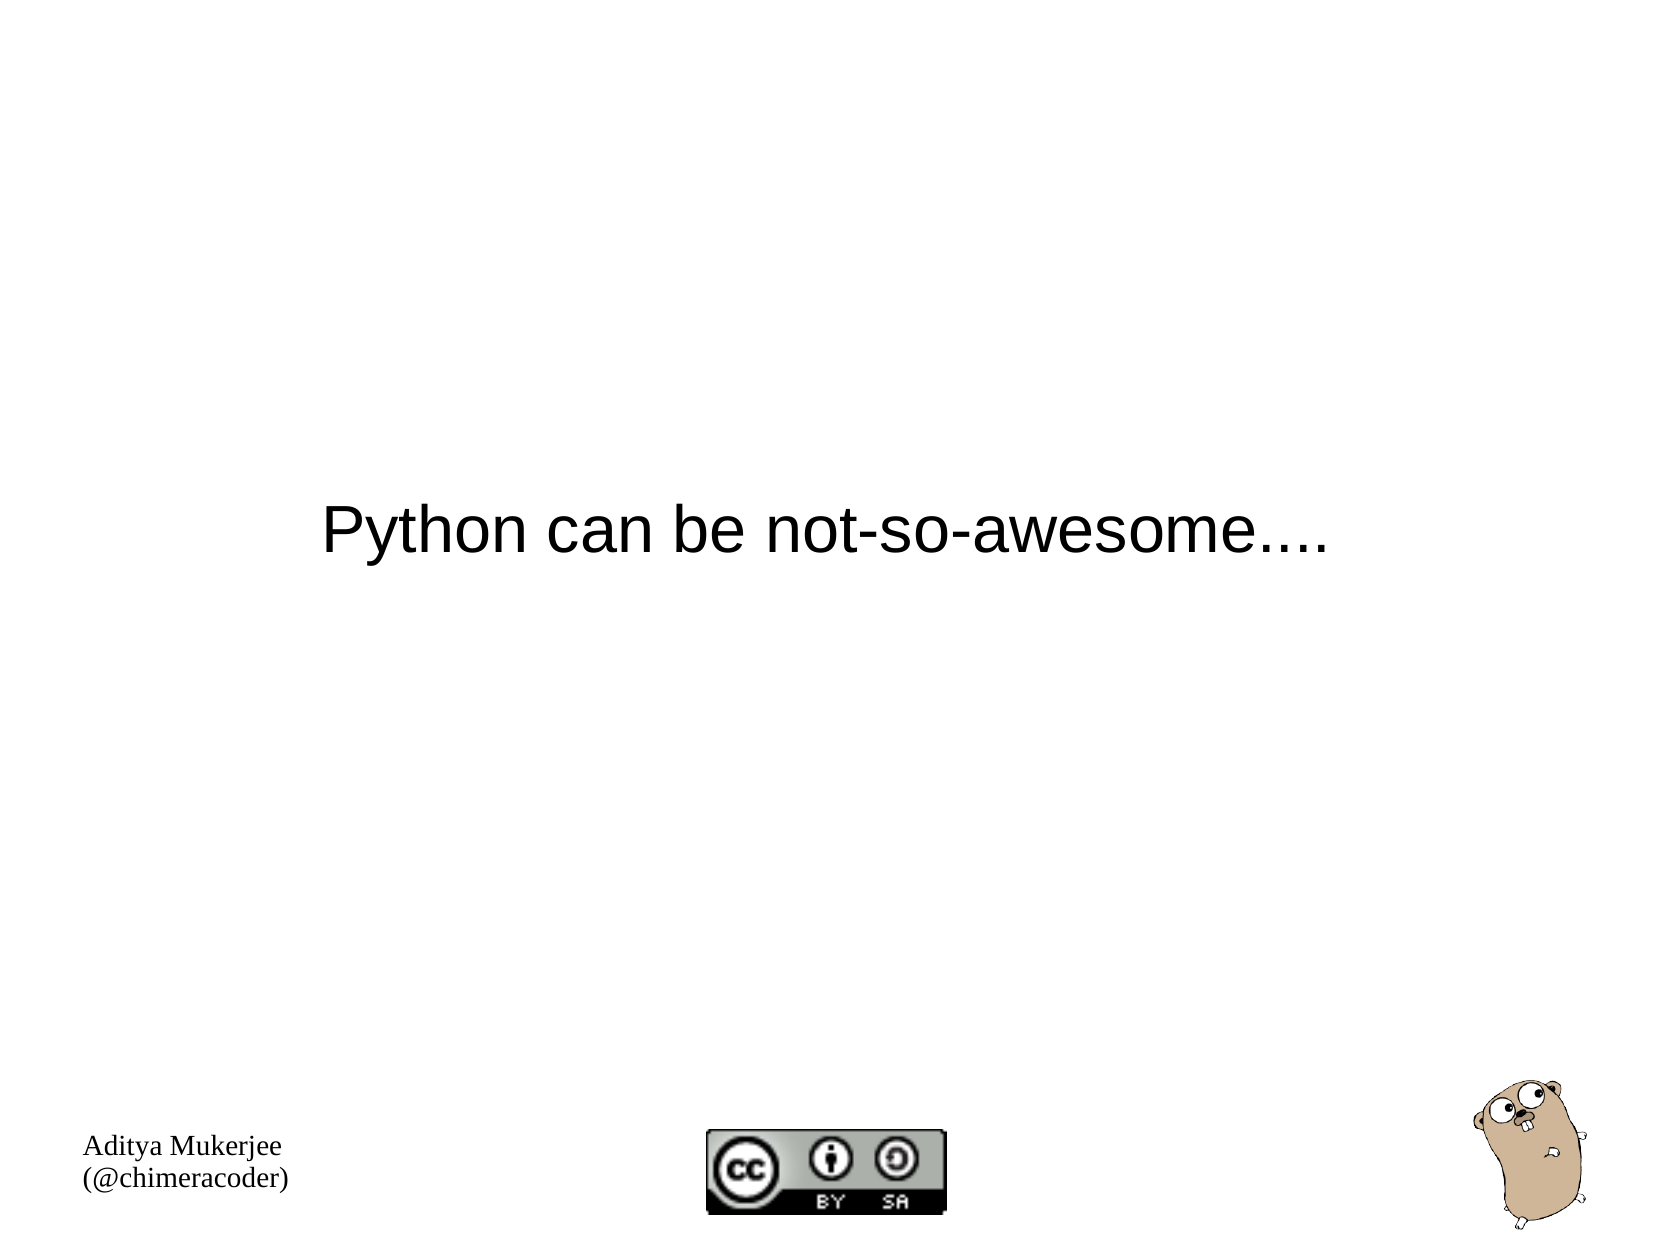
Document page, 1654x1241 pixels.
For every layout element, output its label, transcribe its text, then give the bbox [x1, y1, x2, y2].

picture [706, 1129, 947, 1215]
subtitle Python can be not-so-awesome.... [82, 49, 1571, 1010]
picture [1455, 1079, 1606, 1230]
